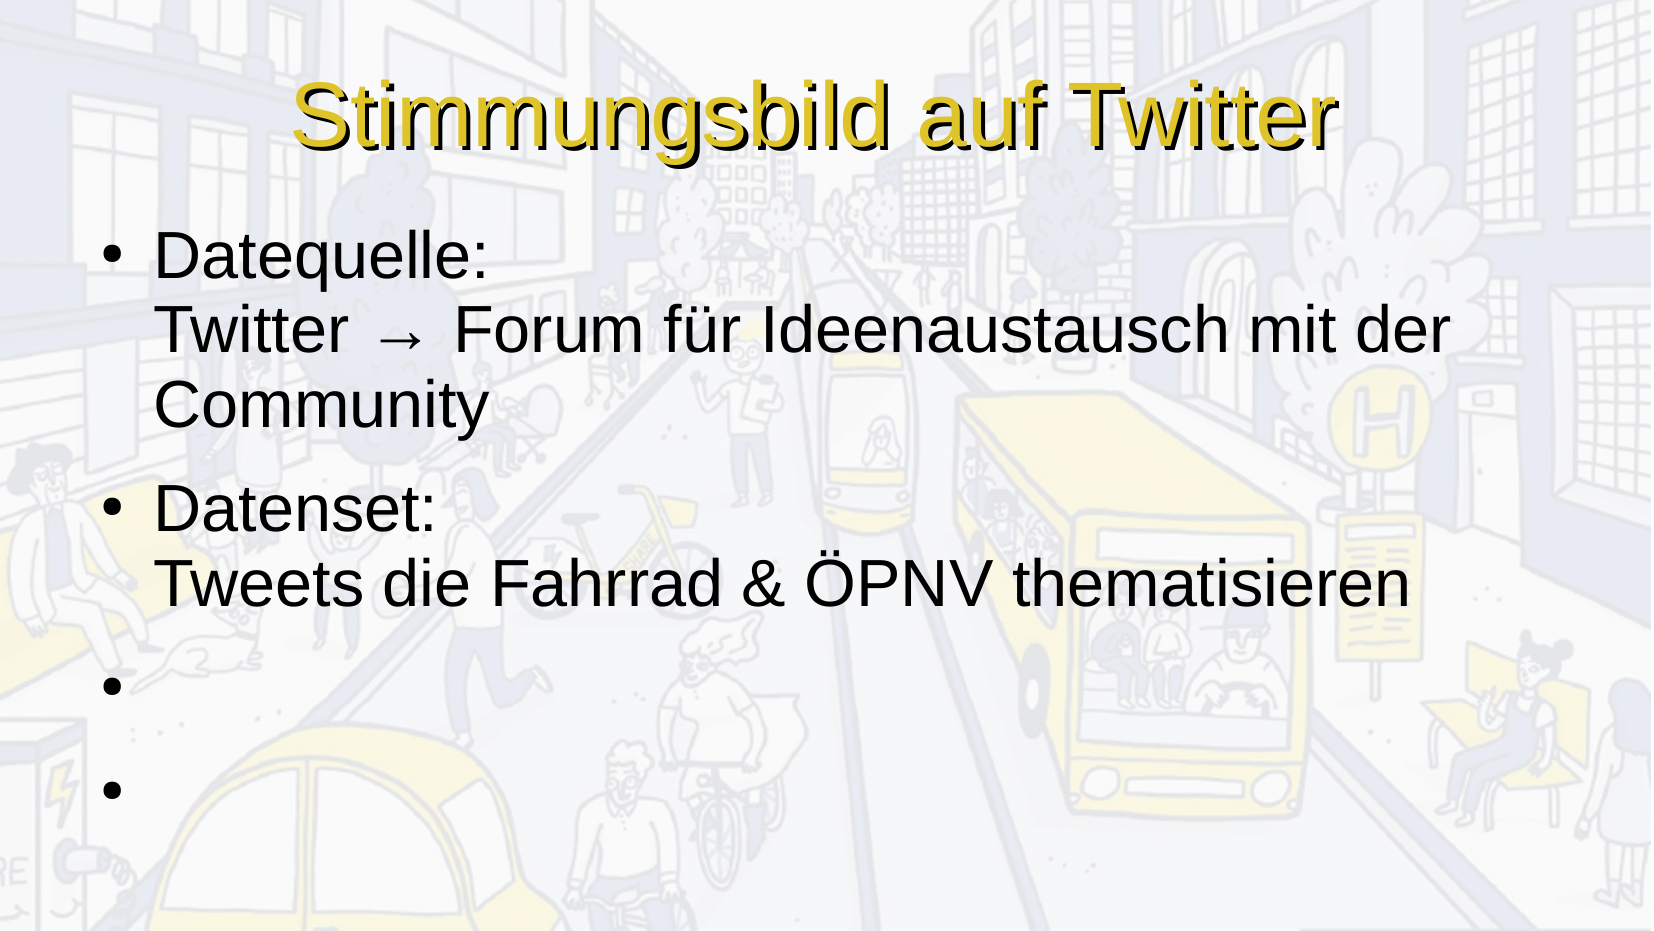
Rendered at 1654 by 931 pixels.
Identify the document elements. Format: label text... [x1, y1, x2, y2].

picture [0, 0, 1651, 931]
list Datequelle: Twitter → Forum für Ideenaustausch mit der Community Datenset: Tweets die Fahrrad & ÖPNV thematisieren [82, 217, 1571, 758]
title Stimmungsbild auf Twitter [82, 37, 1571, 193]
